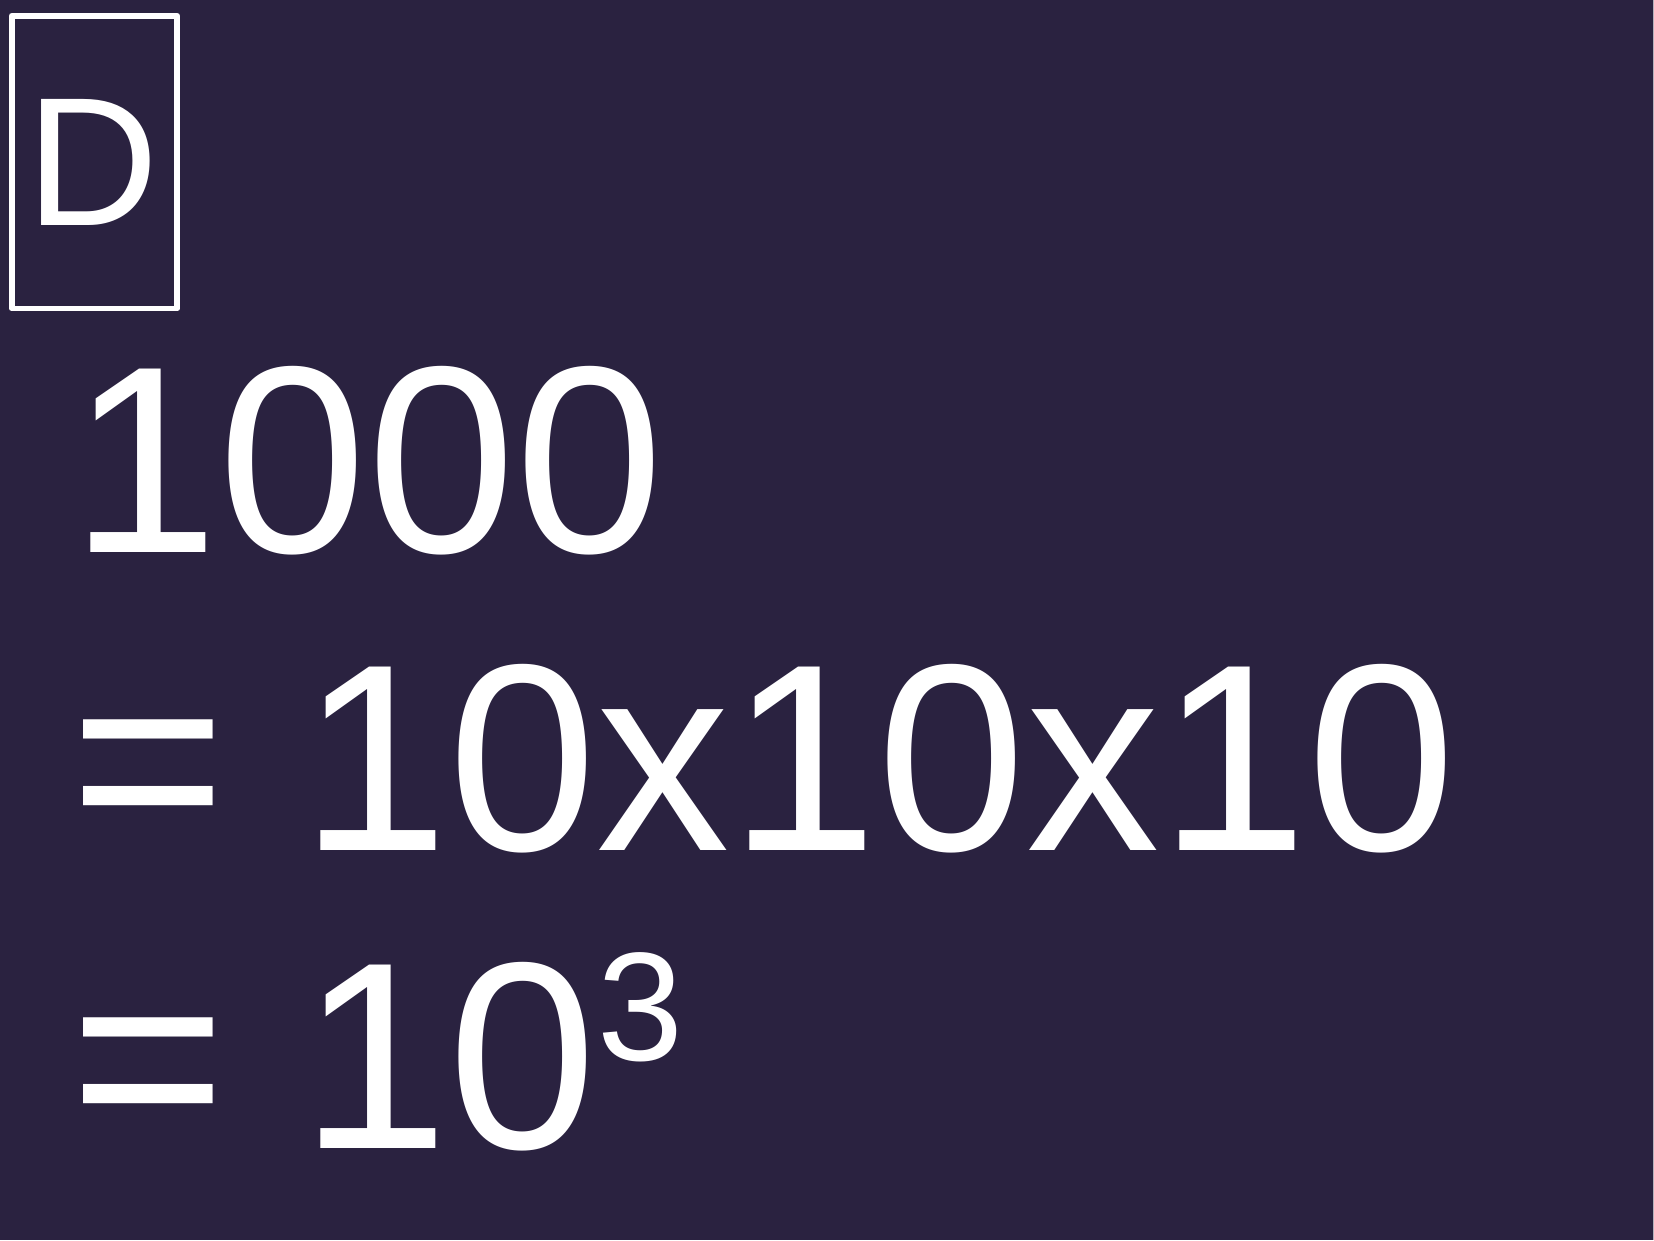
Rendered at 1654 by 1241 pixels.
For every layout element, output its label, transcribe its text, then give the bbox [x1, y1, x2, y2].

text_box D [11, 15, 178, 309]
title 1000 = 10x10x10 = 103 [70, 310, 1654, 1205]
